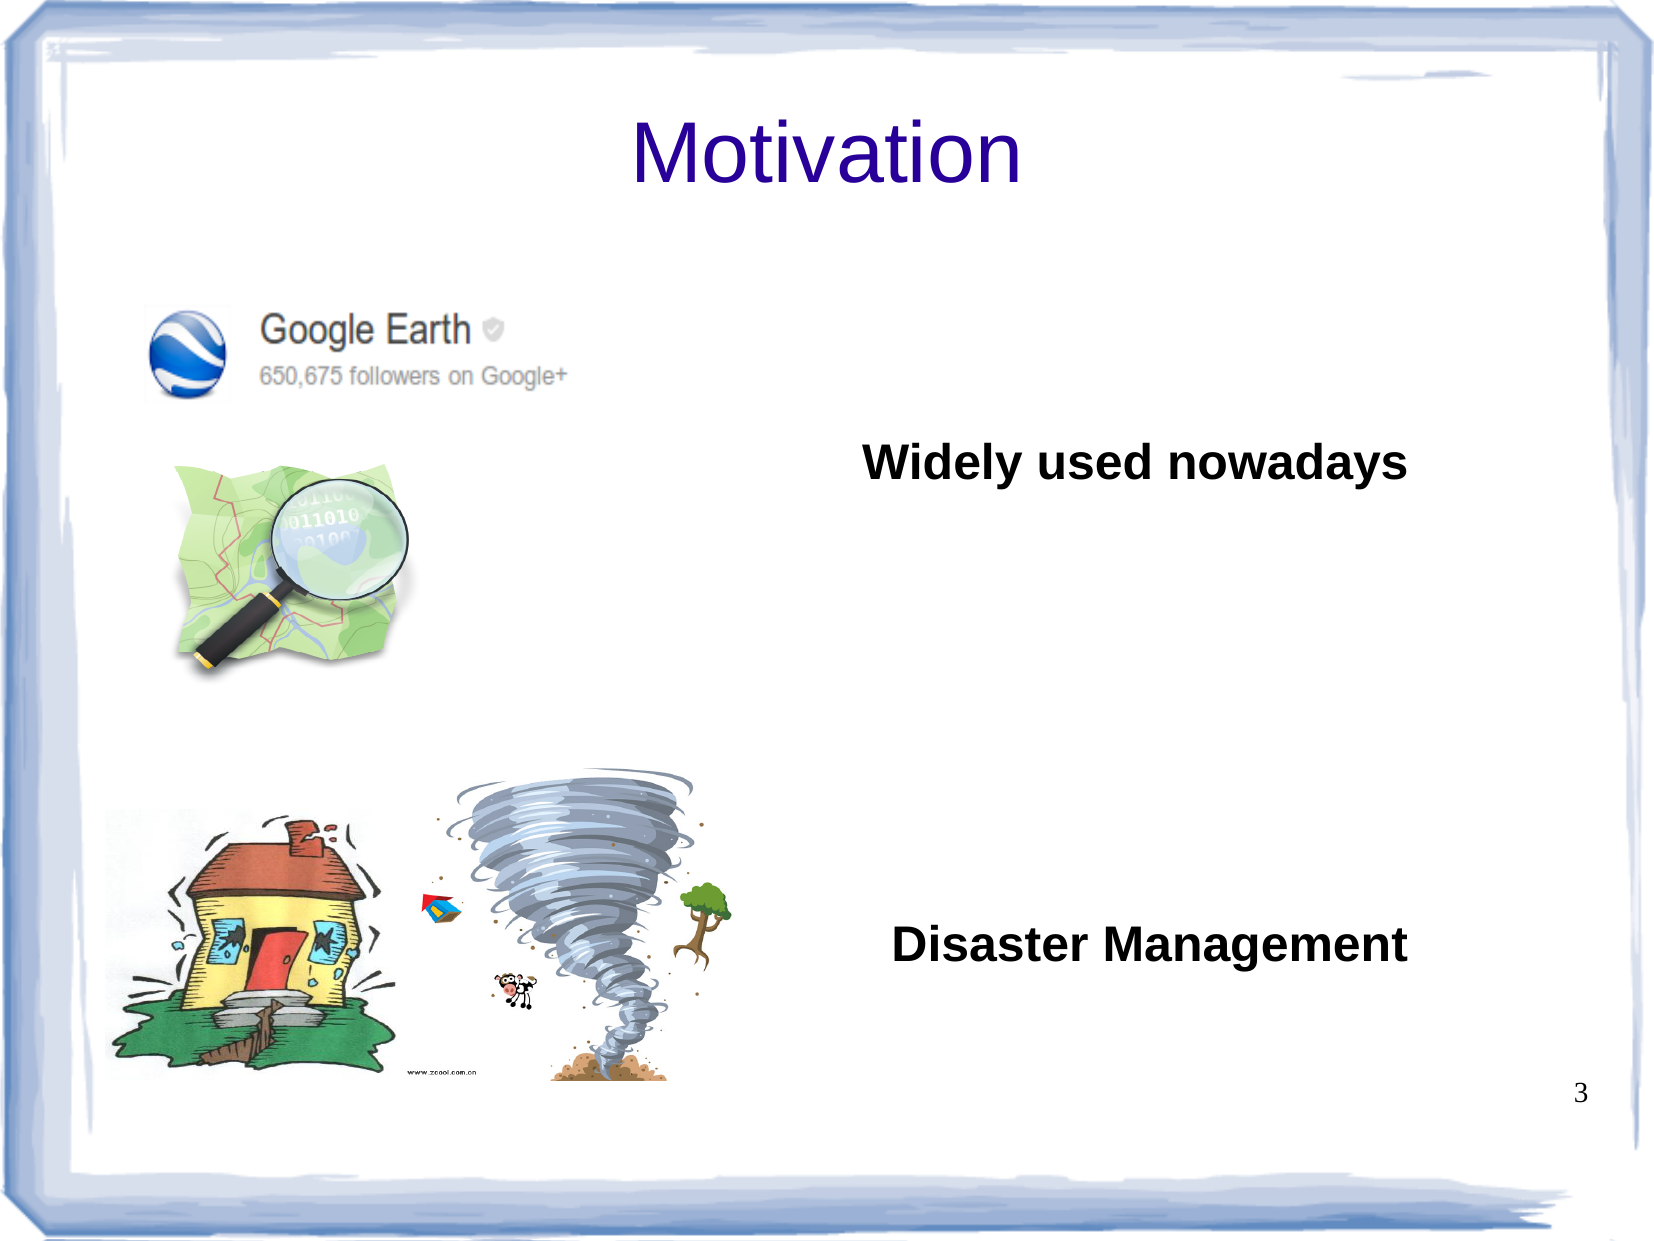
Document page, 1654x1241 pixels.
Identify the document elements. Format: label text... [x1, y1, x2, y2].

text_box Widely used nowadays [847, 427, 1433, 498]
title Motivation [82, 49, 1571, 257]
text_box Disaster Management [876, 909, 1627, 980]
picture [0, 0, 1654, 1241]
